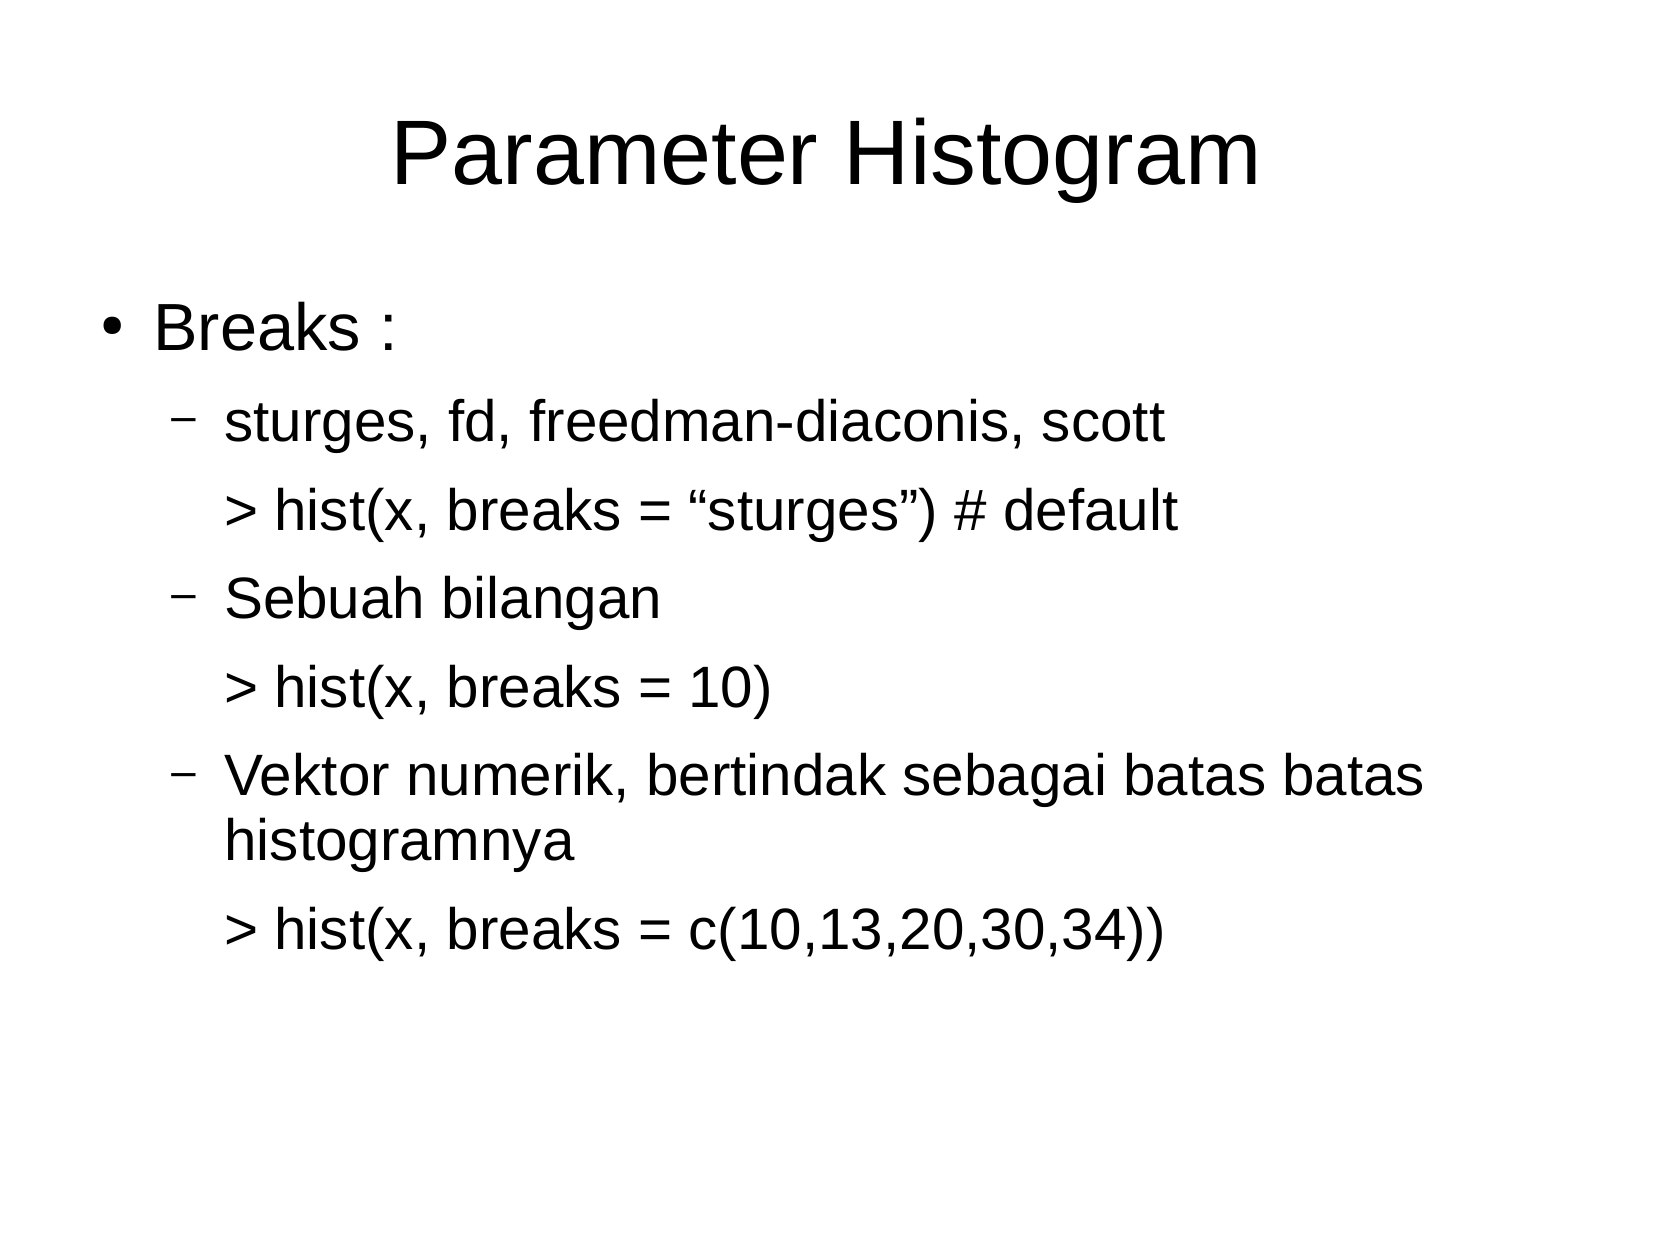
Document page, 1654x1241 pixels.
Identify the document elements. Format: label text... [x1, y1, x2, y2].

list Breaks : sturges, fd, freedman-diaconis, scott > hist(x, breaks = “sturges”) # default Sebuah bilangan > hist(x, breaks = 10) Vektor numerik, bertindak sebagai batas batas histogramnya > hist(x, breaks = c(10,13,20,30,34)) [82, 290, 1571, 1010]
title Parameter Histogram [82, 49, 1571, 257]
